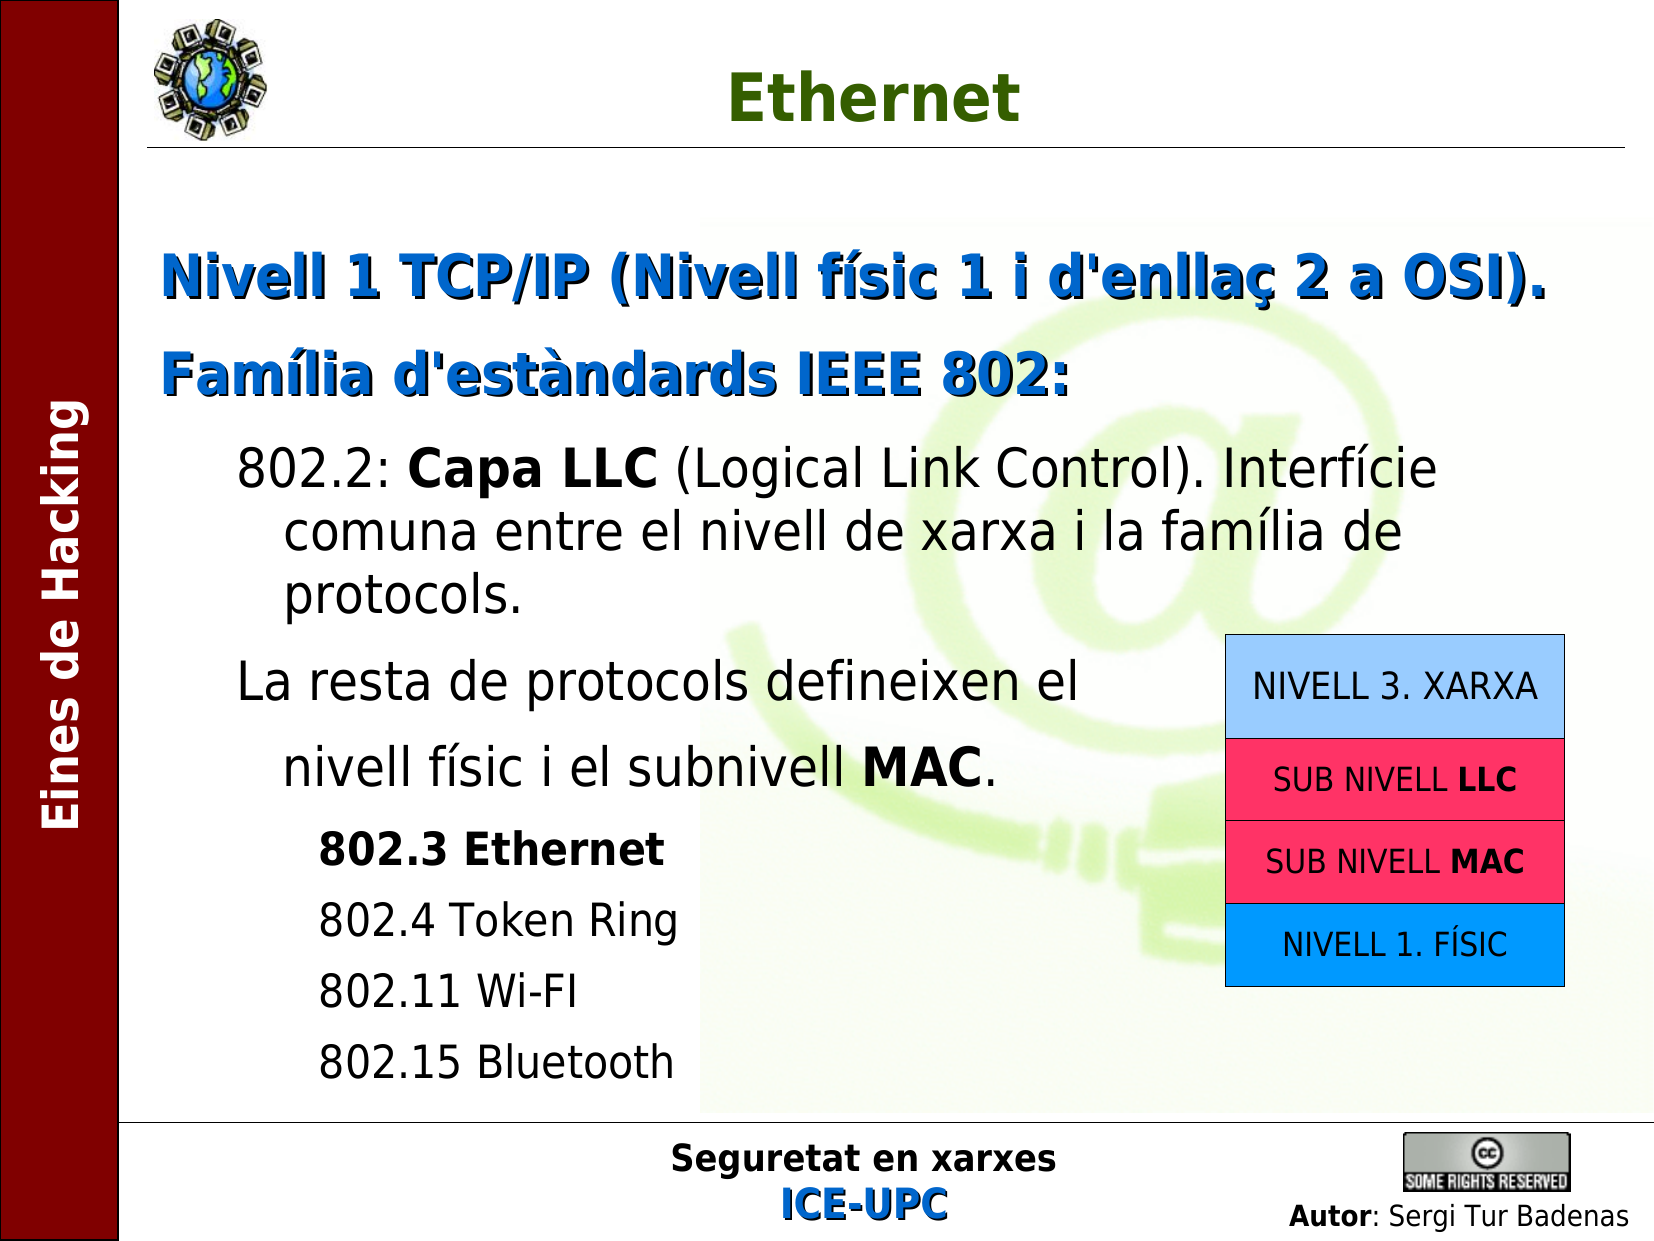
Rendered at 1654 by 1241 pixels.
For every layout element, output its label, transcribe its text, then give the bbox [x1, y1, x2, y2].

text_box NIVELL 1. FÍSIC [1225, 903, 1565, 987]
text_box SUB NIVELL MAC [1225, 820, 1565, 903]
picture [700, 217, 1654, 1113]
picture [1403, 1132, 1571, 1192]
picture [154, 19, 268, 49]
list Nivell 1 TCP/IP (Nivell físic 1 i d'enllaç 2 a OSI). Família d'estàndards IEEE 802: 802.2: Capa LLC (Logical Link Control). Interfície comuna entre el nivell de xarxa i la família de protocols. La resta de protocols defineixen el nivell físic i el subnivell MAC. 802.3 Ethernet 802.4 Token Ring 802.11 Wi-FI 802.15 Bluetooth [141, 242, 1630, 1090]
text_box SUB NIVELL LLC [1225, 738, 1565, 820]
title Ethernet [129, 49, 1619, 148]
text_box NIVELL 3. XARXA [1225, 634, 1565, 738]
